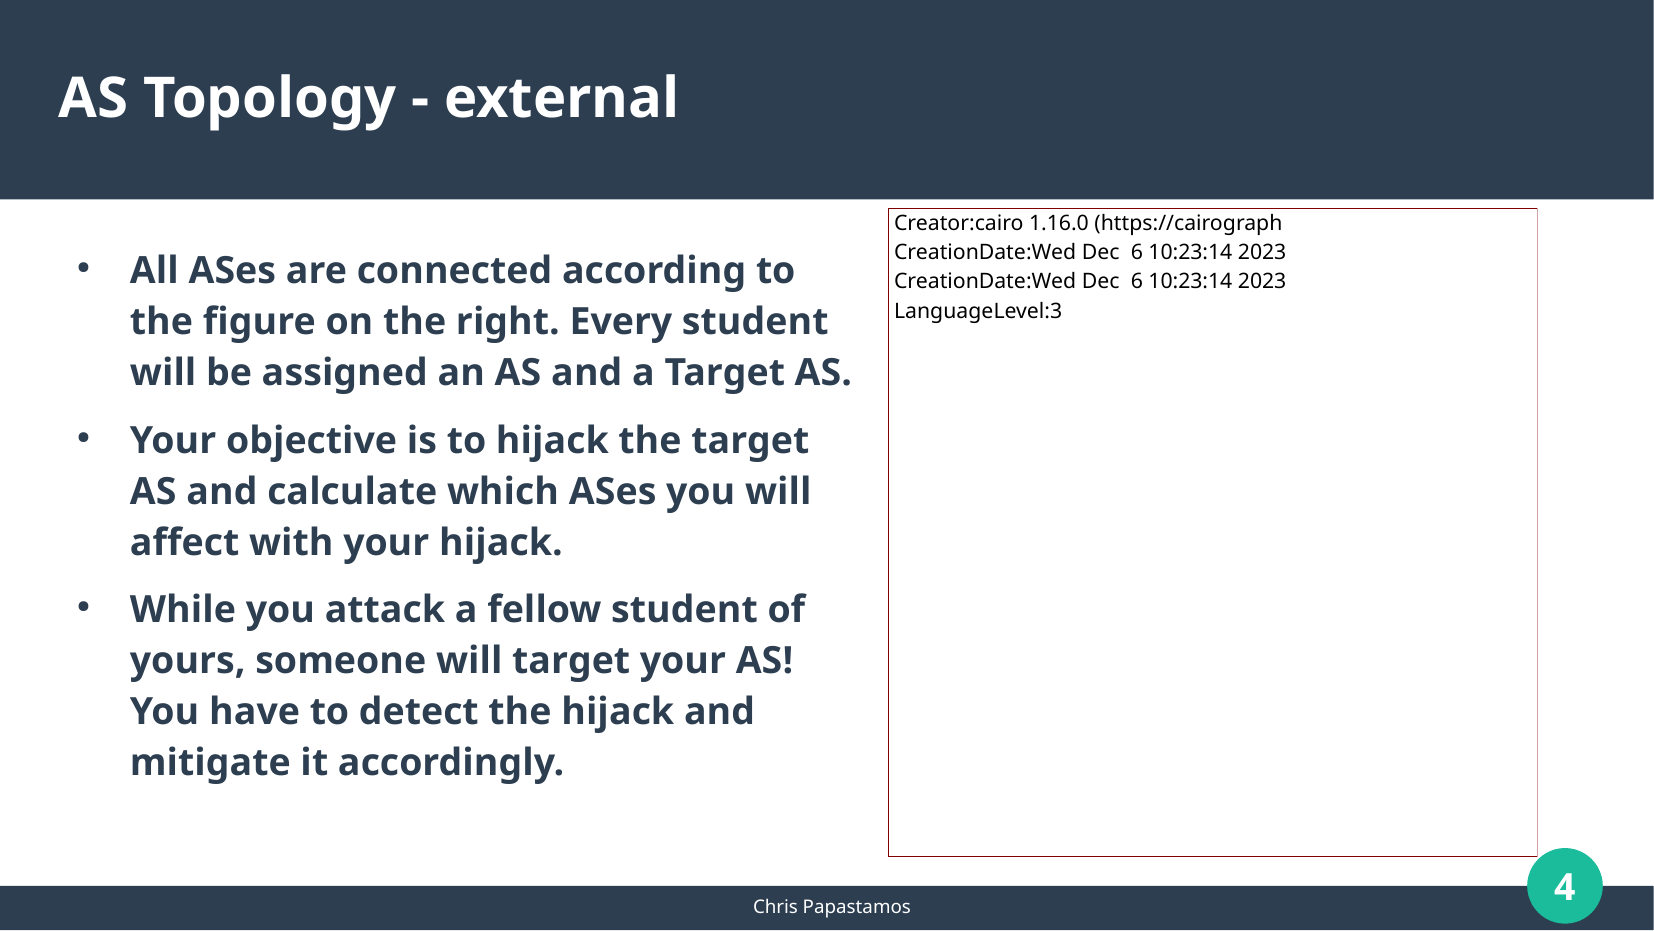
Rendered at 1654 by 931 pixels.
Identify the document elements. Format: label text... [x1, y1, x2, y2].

title AS Topology - external [59, 37, 1595, 155]
list All ASes are connected according to the figure on the right. Every student will be assigned an AS and a Target AS. Your objective is to hijack the target AS and calculate which ASes you will affect with your hijack. While you attack a fellow student of yours, someone will target your AS! You have to detect the hijack and mitigate it accordingly. [59, 243, 863, 864]
picture [887, 206, 1538, 857]
text_box Chris Papastamos [638, 888, 1026, 926]
